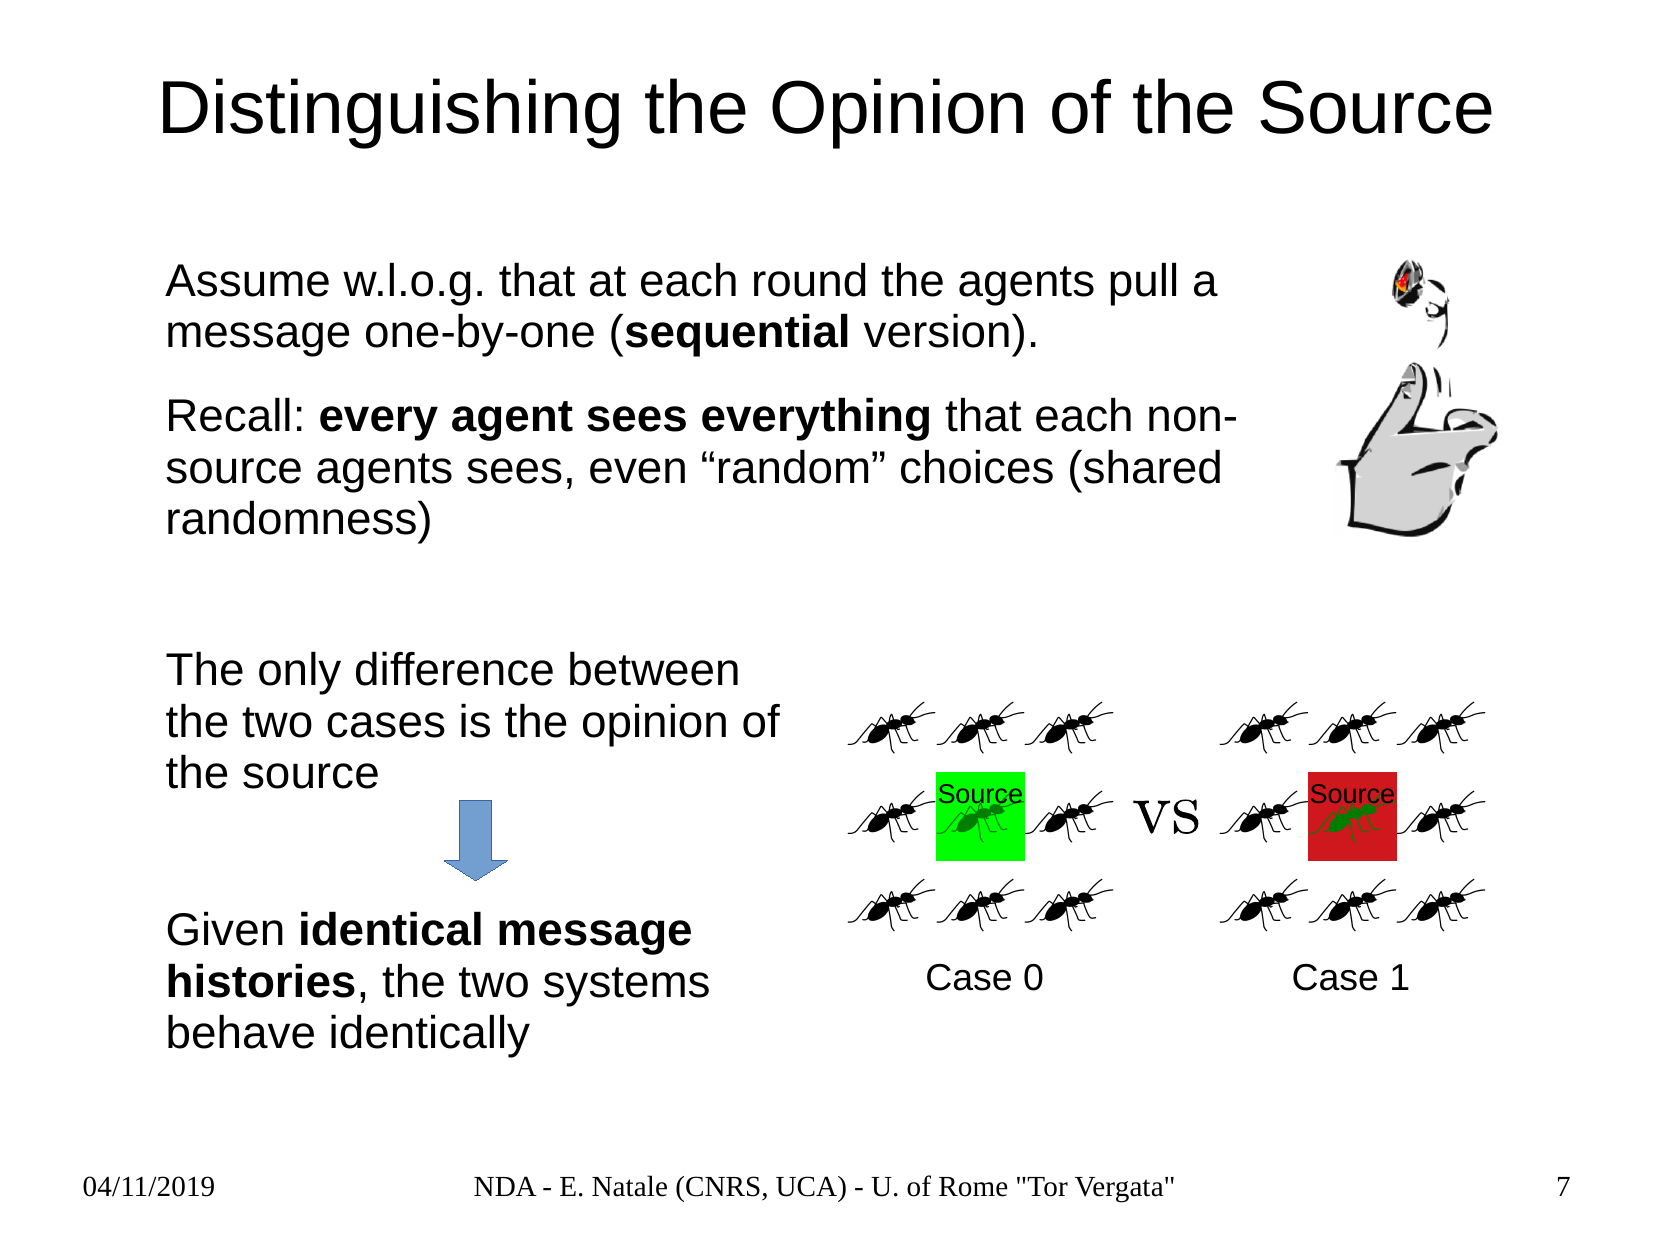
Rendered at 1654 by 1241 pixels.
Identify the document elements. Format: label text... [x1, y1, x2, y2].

text_box Assume w.l.o.g. that at each round the agents pull a message one-by-one (sequential version). [150, 247, 1344, 365]
text_box [444, 800, 508, 881]
picture [847, 683, 1114, 950]
text_box Recall: every agent sees everything that each non-source agents sees, even “random” choices (shared randomness) [150, 383, 1267, 552]
picture [1219, 683, 1486, 950]
text_box Case 1 [1276, 949, 1426, 1007]
picture [1323, 249, 1508, 548]
text_box The only difference between the two cases is the opinion of the source [150, 637, 802, 806]
text_box [1133, 799, 1199, 834]
title Distinguishing the Opinion of the Source [82, 49, 1571, 165]
text_box Given identical message histories, the two systems behave identically [150, 896, 802, 1066]
text_box Case 0 [910, 949, 1059, 1007]
